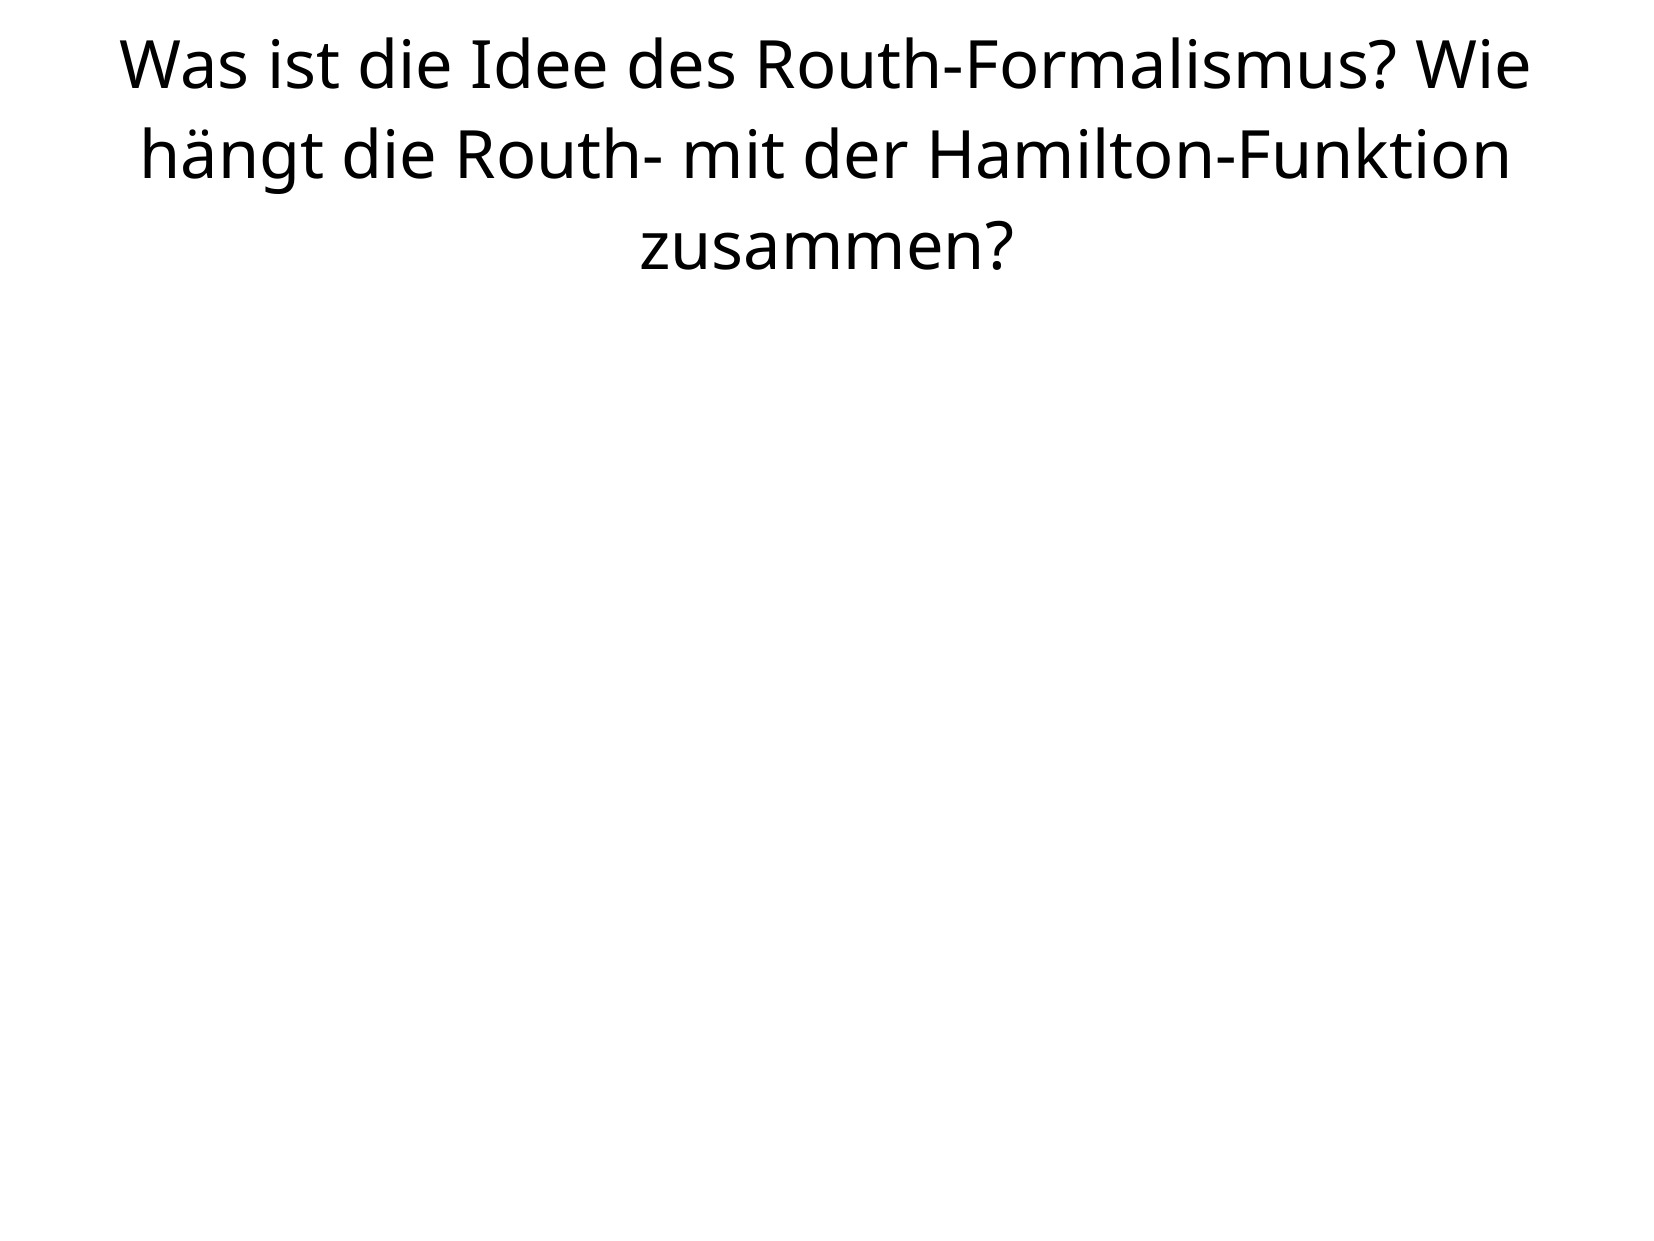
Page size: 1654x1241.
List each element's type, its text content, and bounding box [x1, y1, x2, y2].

title Was ist die Idee des Routh-Formalismus? Wie hängt die Routh- mit der Hamilton-Funktion zusammen? [82, 19, 1571, 287]
